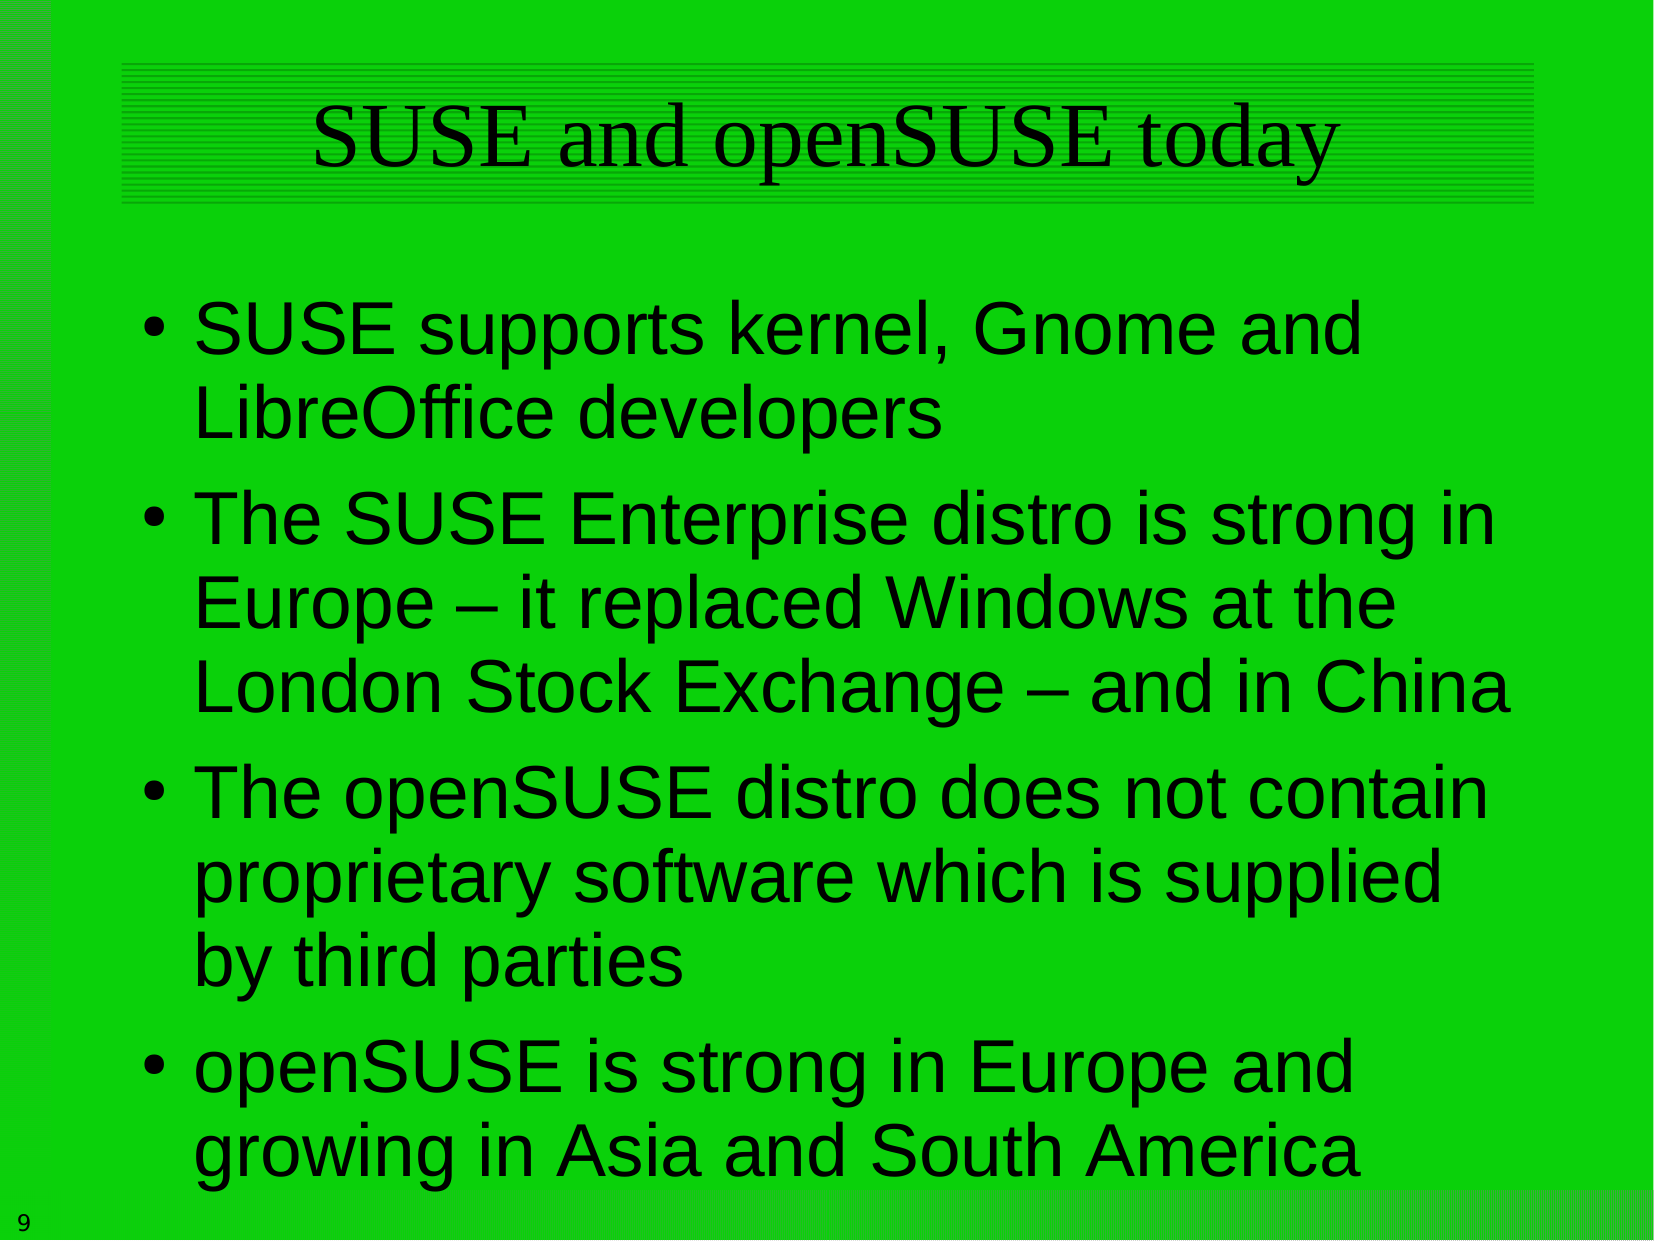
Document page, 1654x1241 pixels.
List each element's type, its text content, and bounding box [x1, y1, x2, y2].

list SUSE supports kernel, Gnome and LibreOffice developers The SUSE Enterprise distro is strong in Europe – it replaced Windows at the London Stock Exchange – and in China The openSUSE distro does not contain proprietary software which is supplied by third parties openSUSE is strong in Europe and growing in Asia and South America [123, 286, 1536, 1193]
title SUSE and openSUSE today [151, 56, 1503, 215]
